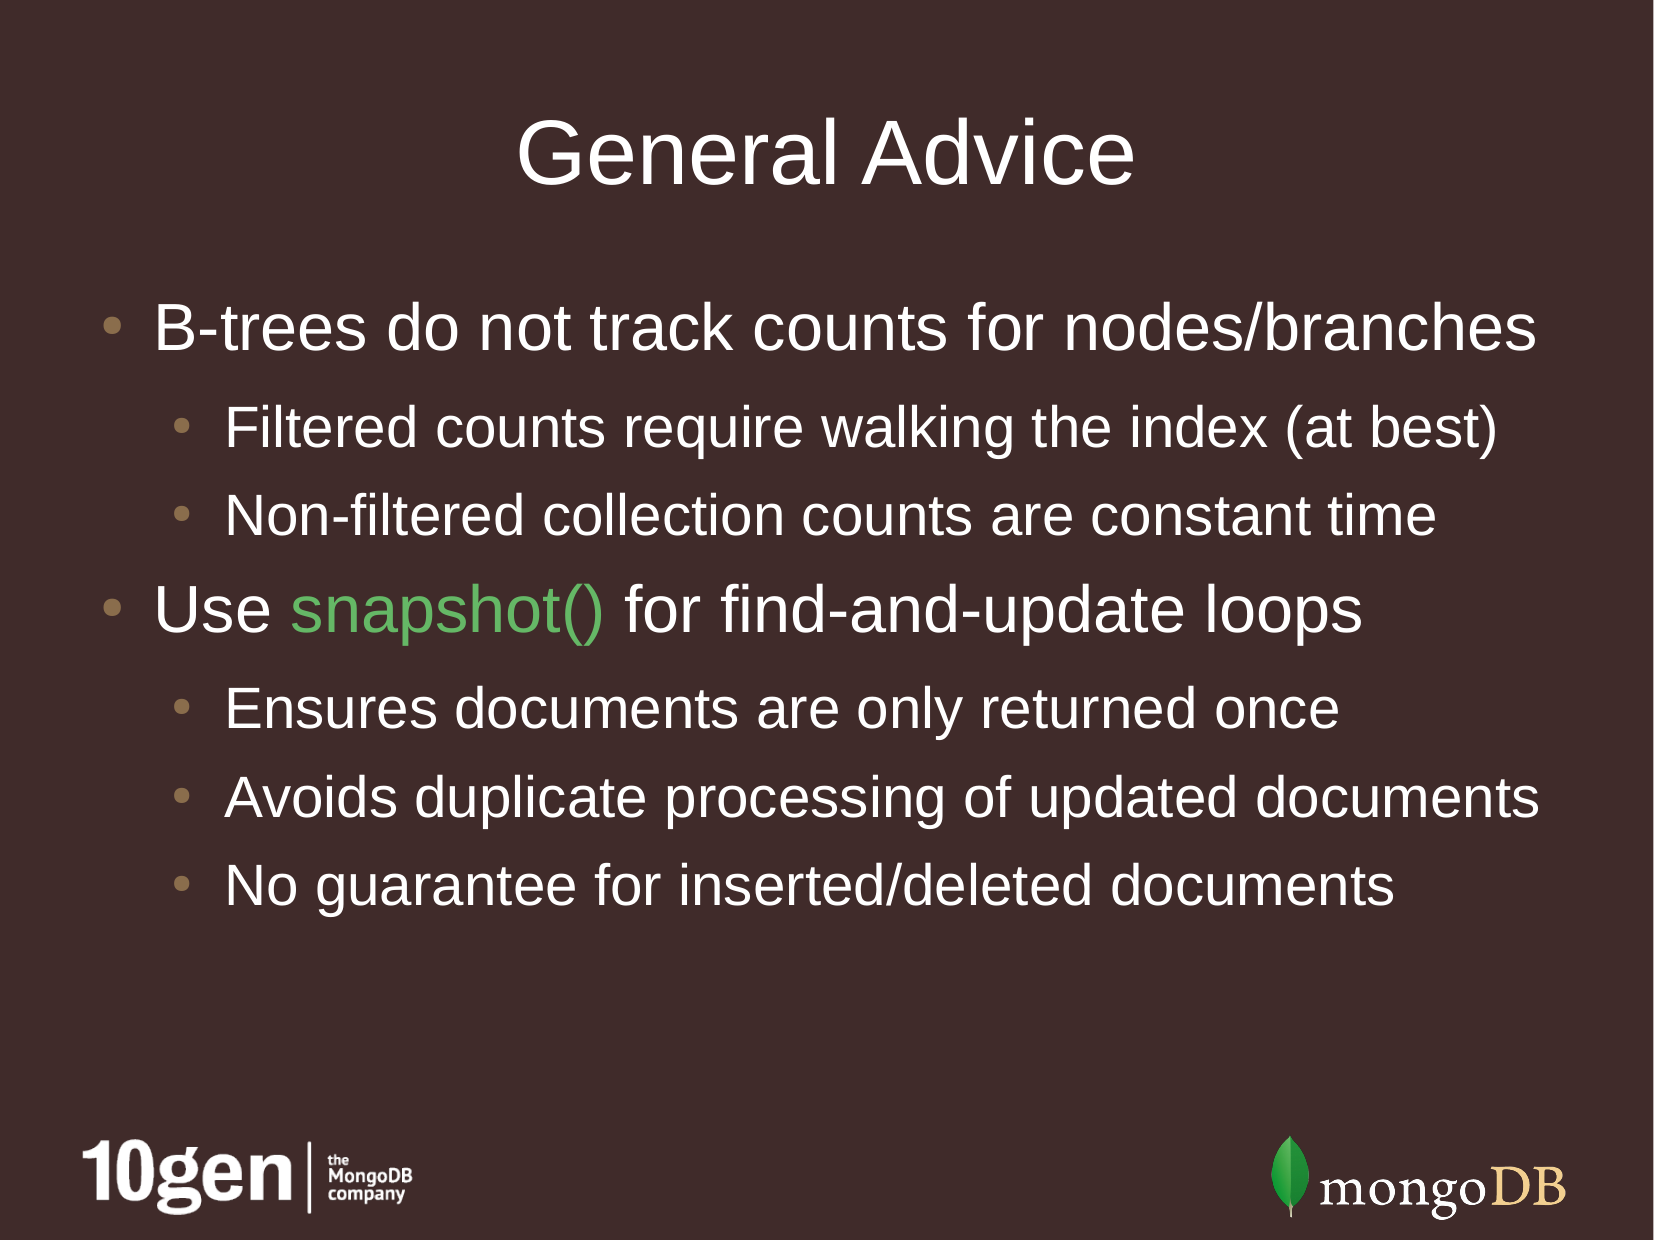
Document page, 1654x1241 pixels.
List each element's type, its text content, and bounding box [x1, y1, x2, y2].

list B-trees do not track counts for nodes/branches Filtered counts require walking the index (at best) Non-filtered collection counts are constant time Use snapshot() for find-and-update loops Ensures documents are only returned once Avoids duplicate processing of updated documents No guarantee for inserted/deleted documents [82, 290, 1571, 1109]
title General Advice [82, 49, 1571, 257]
picture [82, 1139, 413, 1215]
picture [1260, 1124, 1576, 1230]
